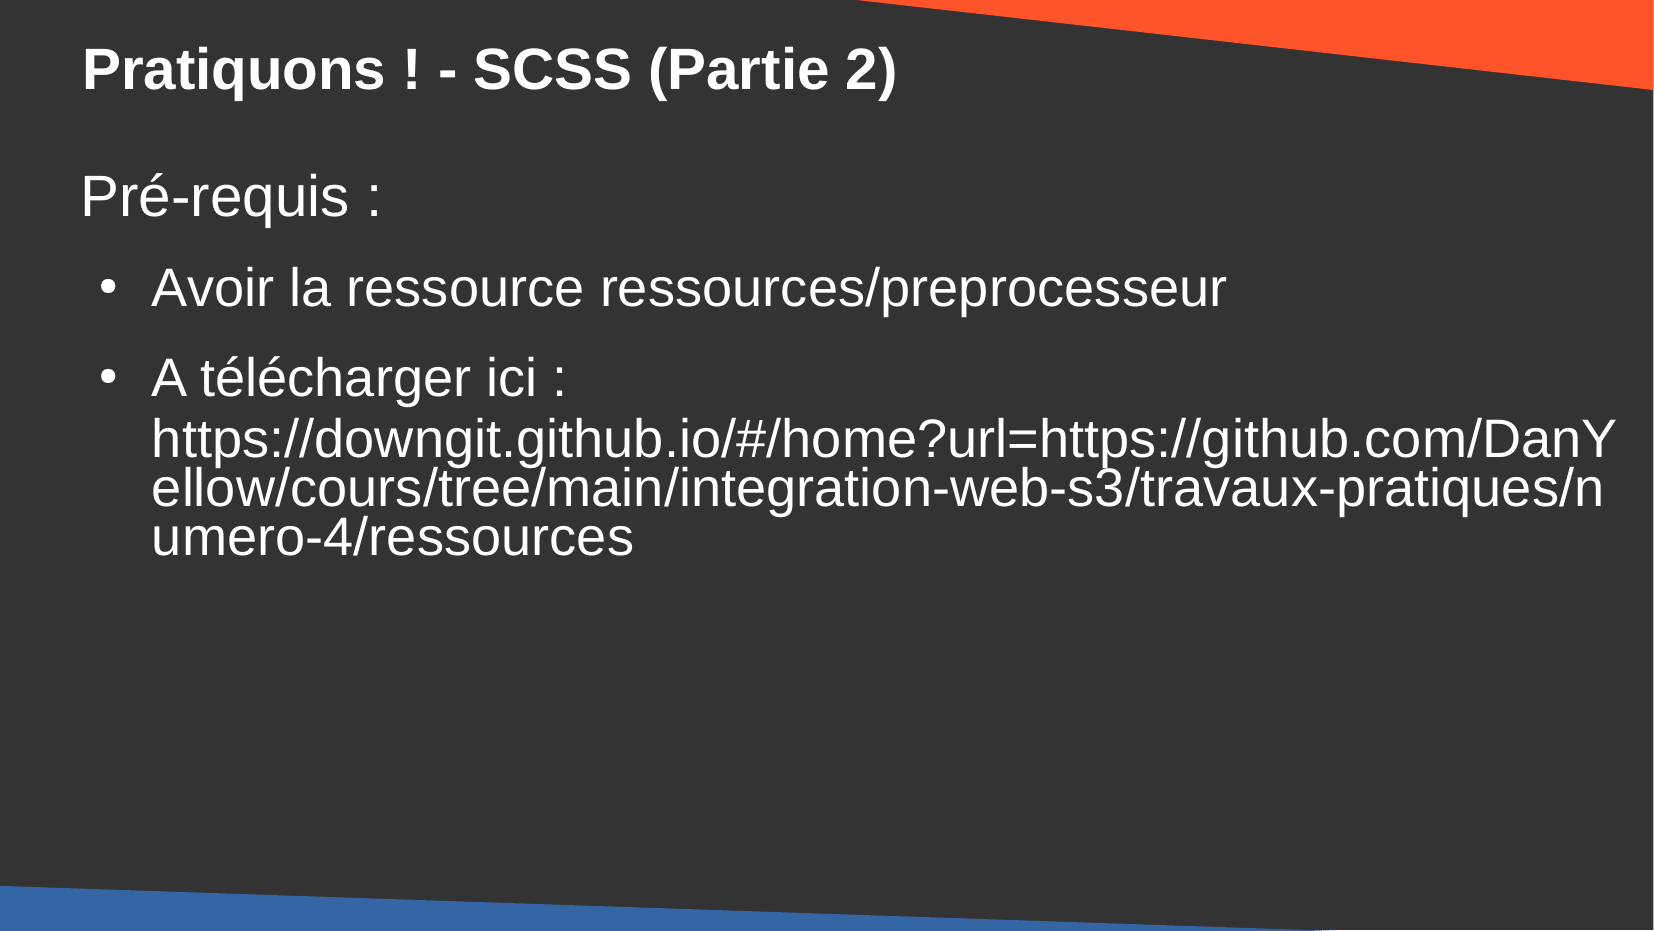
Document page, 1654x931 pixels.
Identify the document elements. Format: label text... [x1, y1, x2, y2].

list Pré-requis : Avoir la ressource ressources/preprocesseur A télécharger ici : https://downgit.github.io/#/home?url=https://github.com/DanYellow/cours/tree/main/integration-web-s3/travaux-pratiques/numero-4/ressources [80, 163, 1620, 501]
title Pratiquons ! - SCSS (Partie 2) [82, 37, 1571, 114]
text_box [0, 885, 1337, 931]
text_box [856, 0, 1654, 91]
